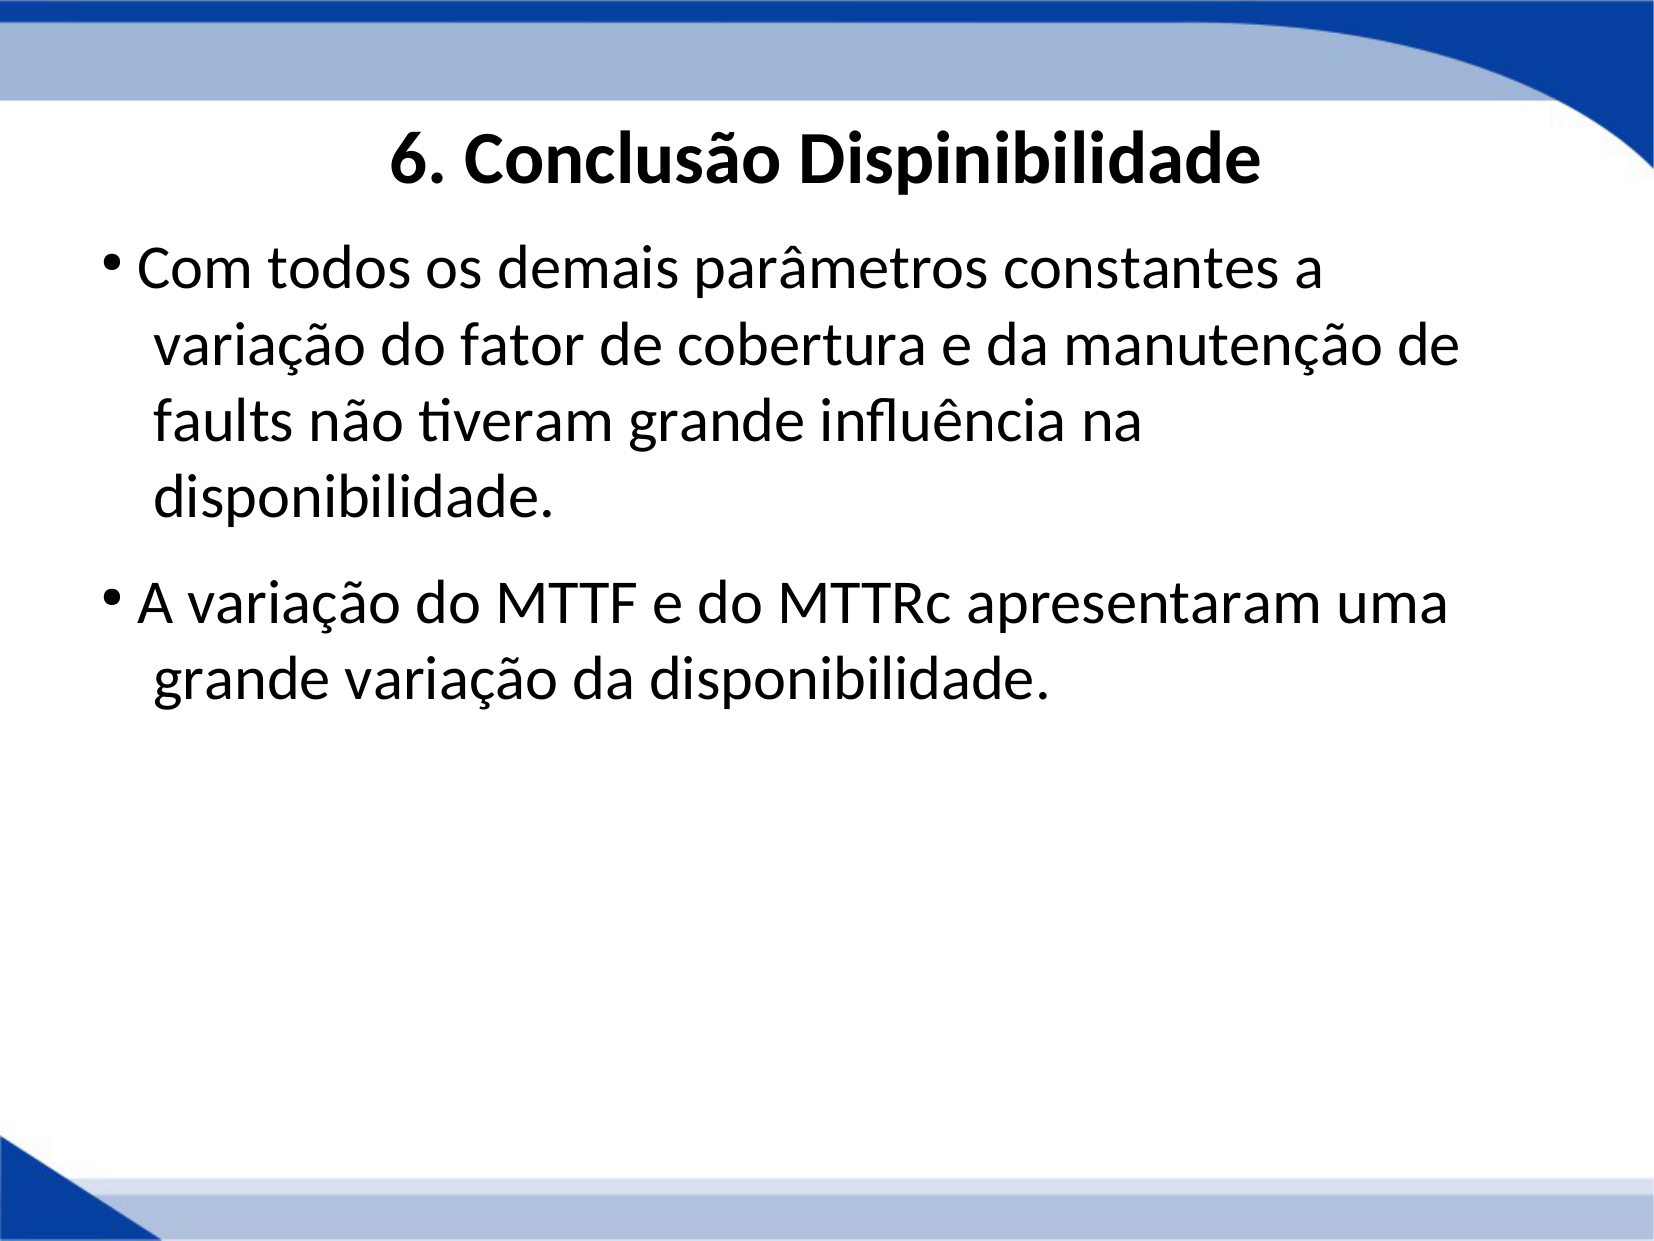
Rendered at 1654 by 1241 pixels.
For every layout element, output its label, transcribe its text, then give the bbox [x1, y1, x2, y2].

title 6. Conclusão Dispinibilidade [82, 49, 1571, 257]
list Com todos os demais parâmetros constantes a variação do fator de cobertura e da manutenção de faults não tiveram grande influência na disponibilidade. A variação do MTTF e do MTTRc apresentaram uma grande variação da disponibilidade. [82, 224, 1538, 1107]
picture [0, 0, 1654, 1241]
